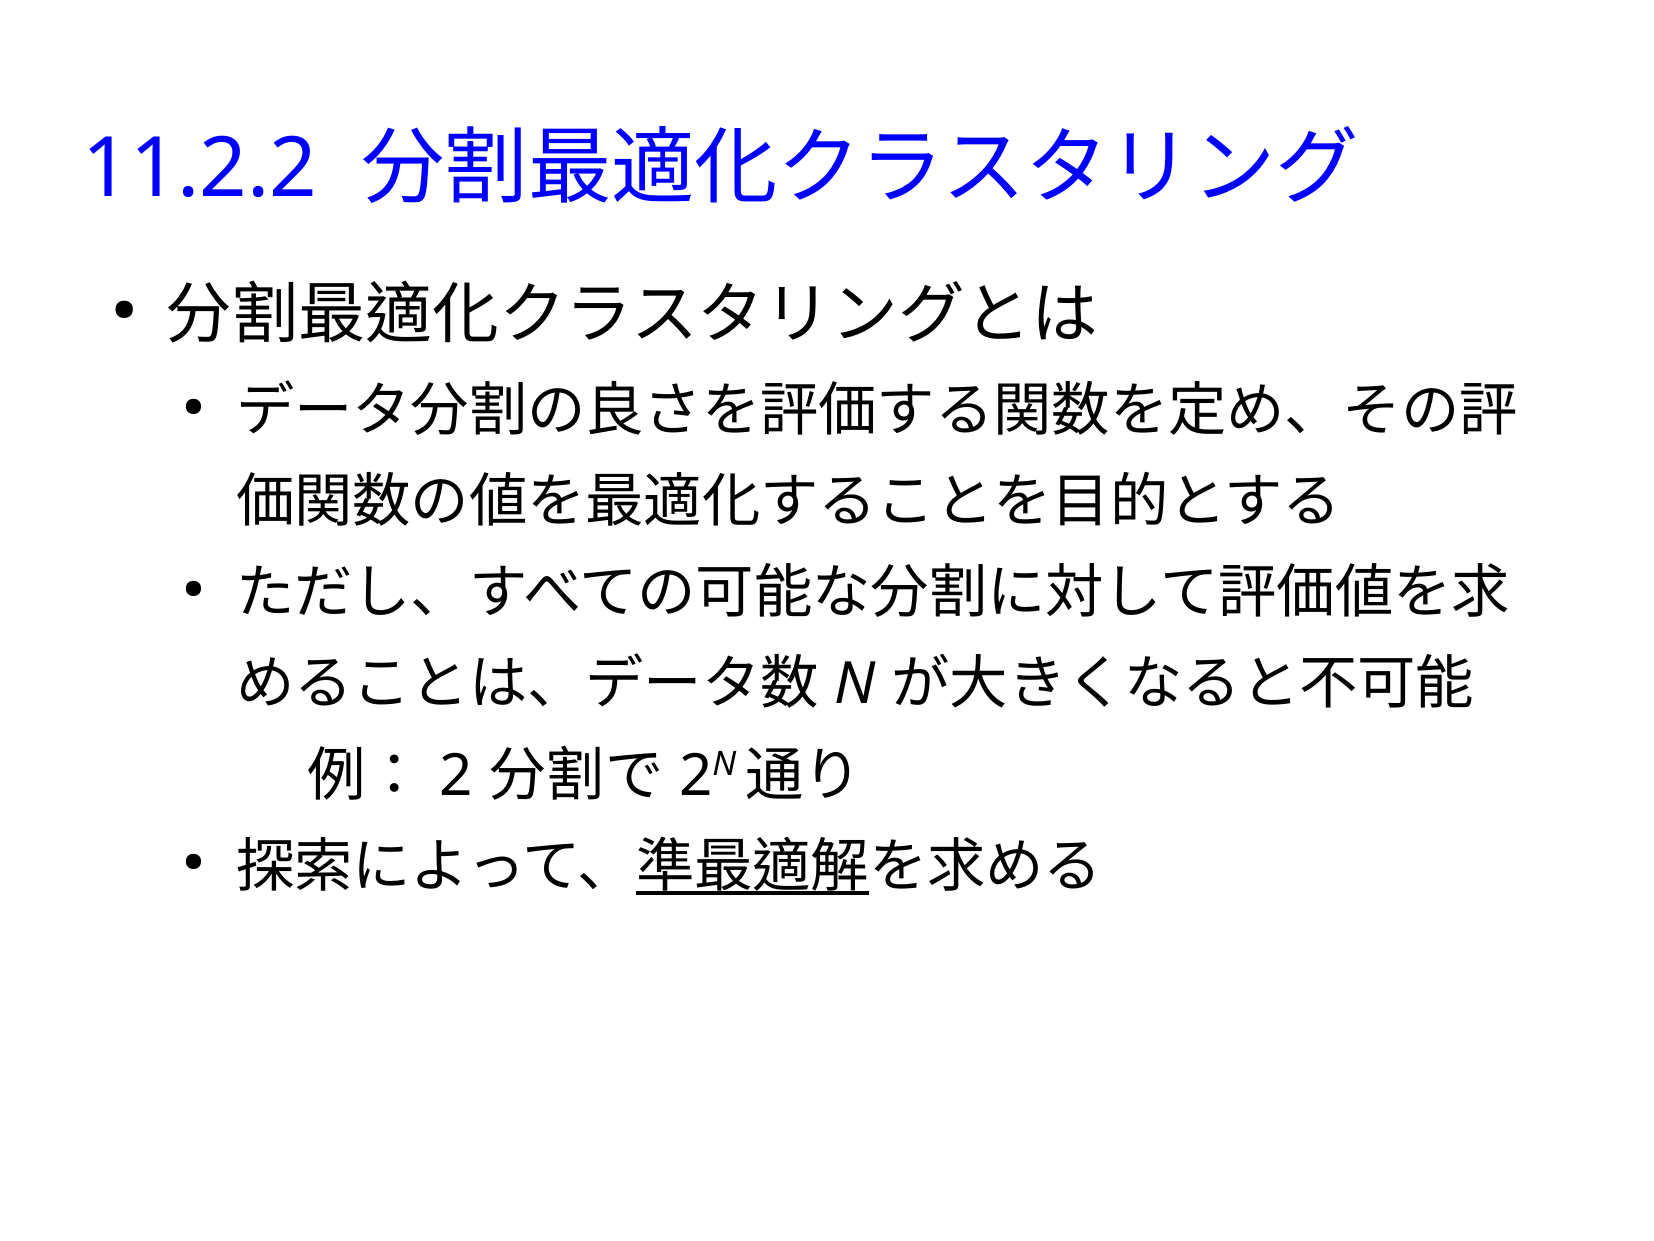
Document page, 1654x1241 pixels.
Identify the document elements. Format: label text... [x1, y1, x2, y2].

title 11.2.2 分割最適化クラスタリング [82, 51, 1571, 302]
list 分割最適化クラスタリングとは データ分割の良さを評価する関数を定め、その評価関数の値を最適化することを目的とする ただし、すべての可能な分割に対して評価値を求めることは、データ数Nが大きくなると不可能 例：2分割で2N通り 探索によって、準最適解を求める [94, 265, 1536, 1065]
